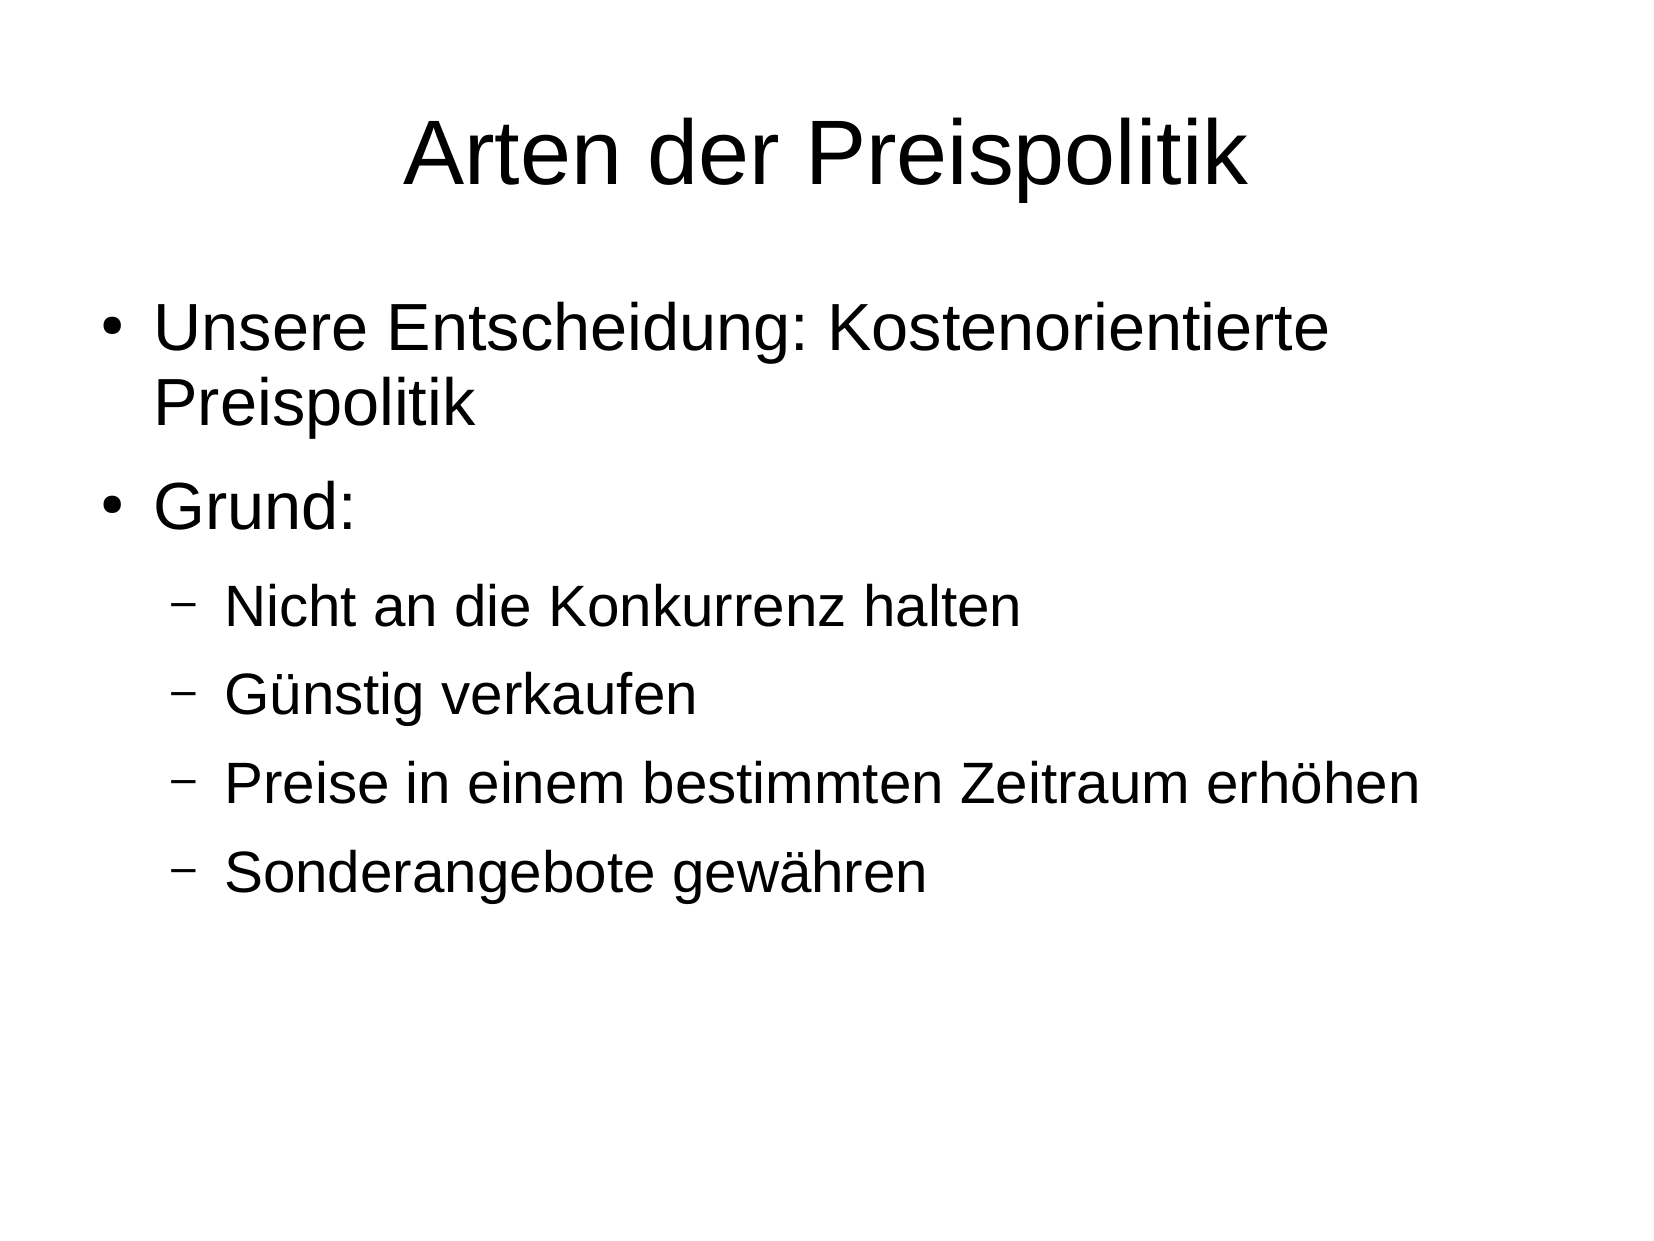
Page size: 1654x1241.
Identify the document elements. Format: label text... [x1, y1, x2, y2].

list Unsere Entscheidung: Kostenorientierte Preispolitik Grund: Nicht an die Konkurrenz halten Günstig verkaufen Preise in einem bestimmten Zeitraum erhöhen Sonderangebote gewähren [82, 290, 1571, 1109]
title Arten der Preispolitik [82, 49, 1571, 257]
